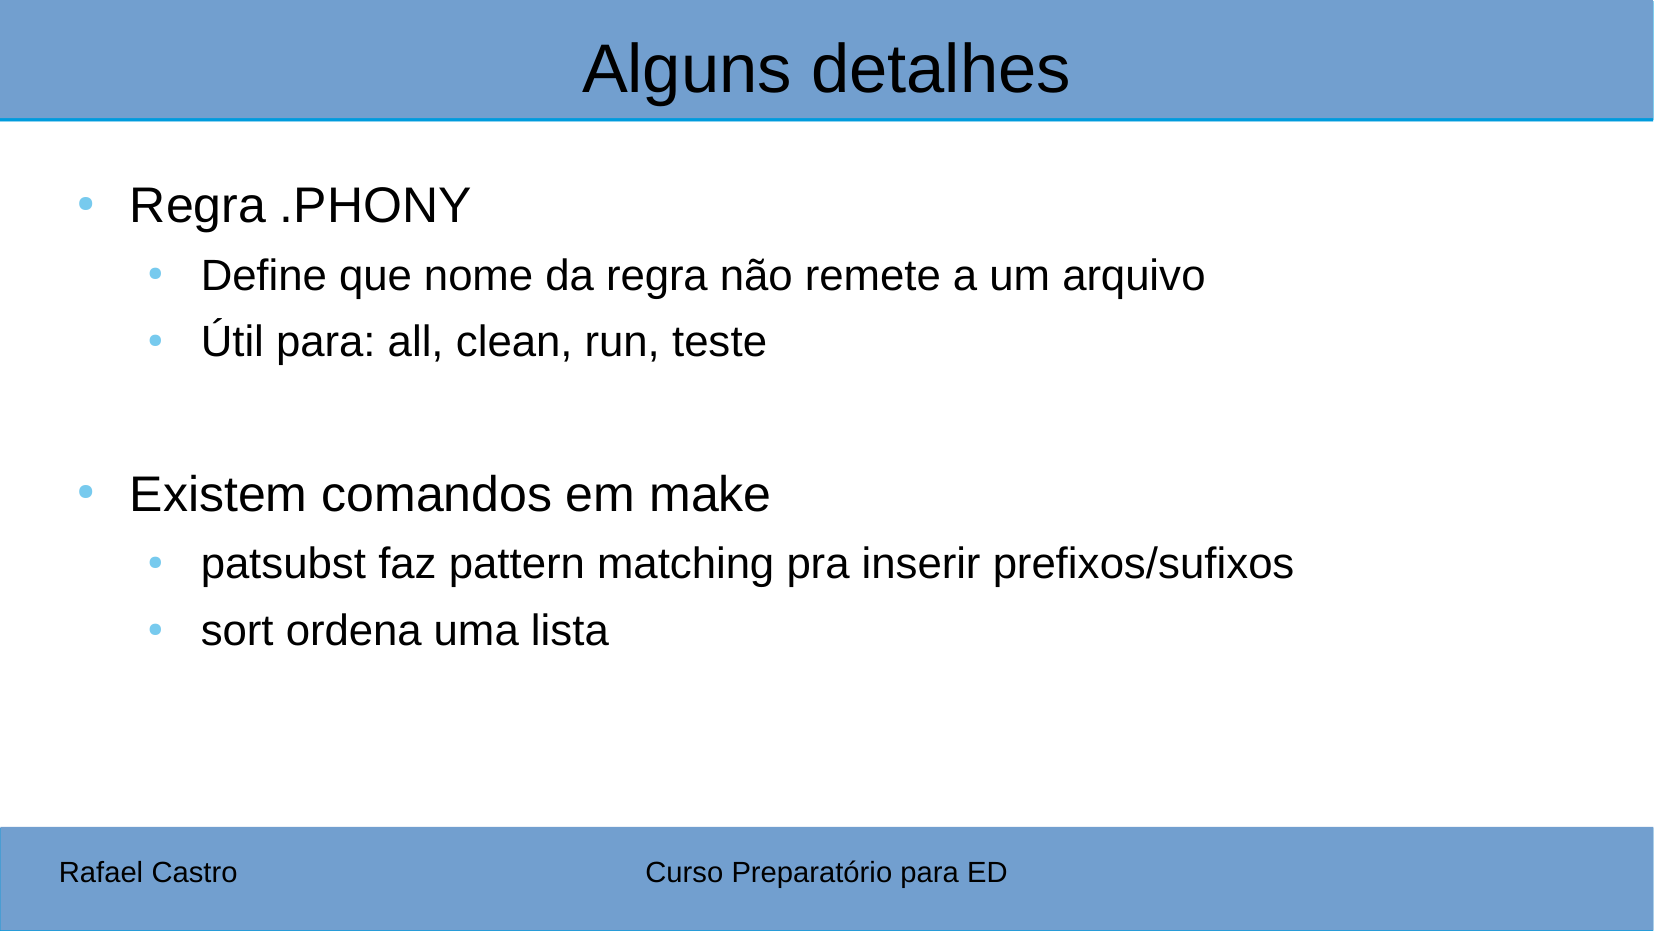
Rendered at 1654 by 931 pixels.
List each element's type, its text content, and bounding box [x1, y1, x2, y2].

list Regra .PHONY Define que nome da regra não remete a um arquivo Útil para: all, clean, run, teste Existem comandos em make patsubst faz pattern matching pra inserir prefixos/sufixos sort ordena uma lista [59, 177, 1595, 768]
title Alguns detalhes [59, 29, 1595, 108]
